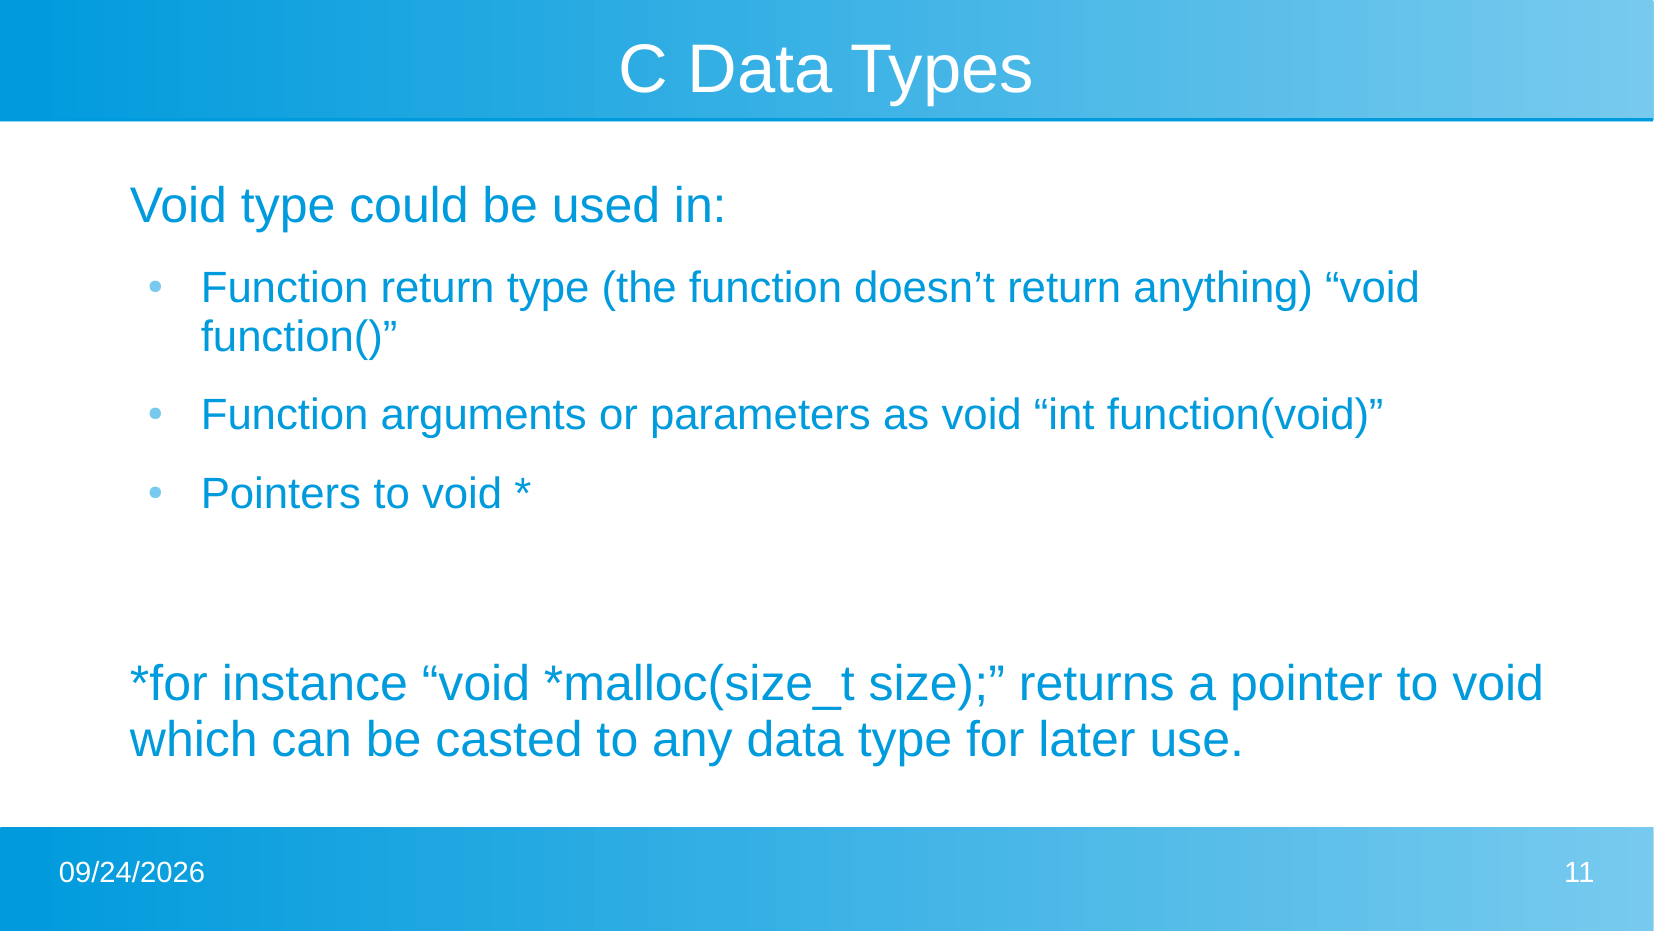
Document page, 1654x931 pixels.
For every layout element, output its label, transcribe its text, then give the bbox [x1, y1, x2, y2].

title C Data Types [59, 29, 1595, 108]
list Void type could be used in: Function return type (the function doesn’t return anything) “void function()” Function arguments or parameters as void “int function(void)” Pointers to void * *for instance “void *malloc(size_t size);” returns a pointer to void which can be casted to any data type for later use. [59, 177, 1595, 768]
